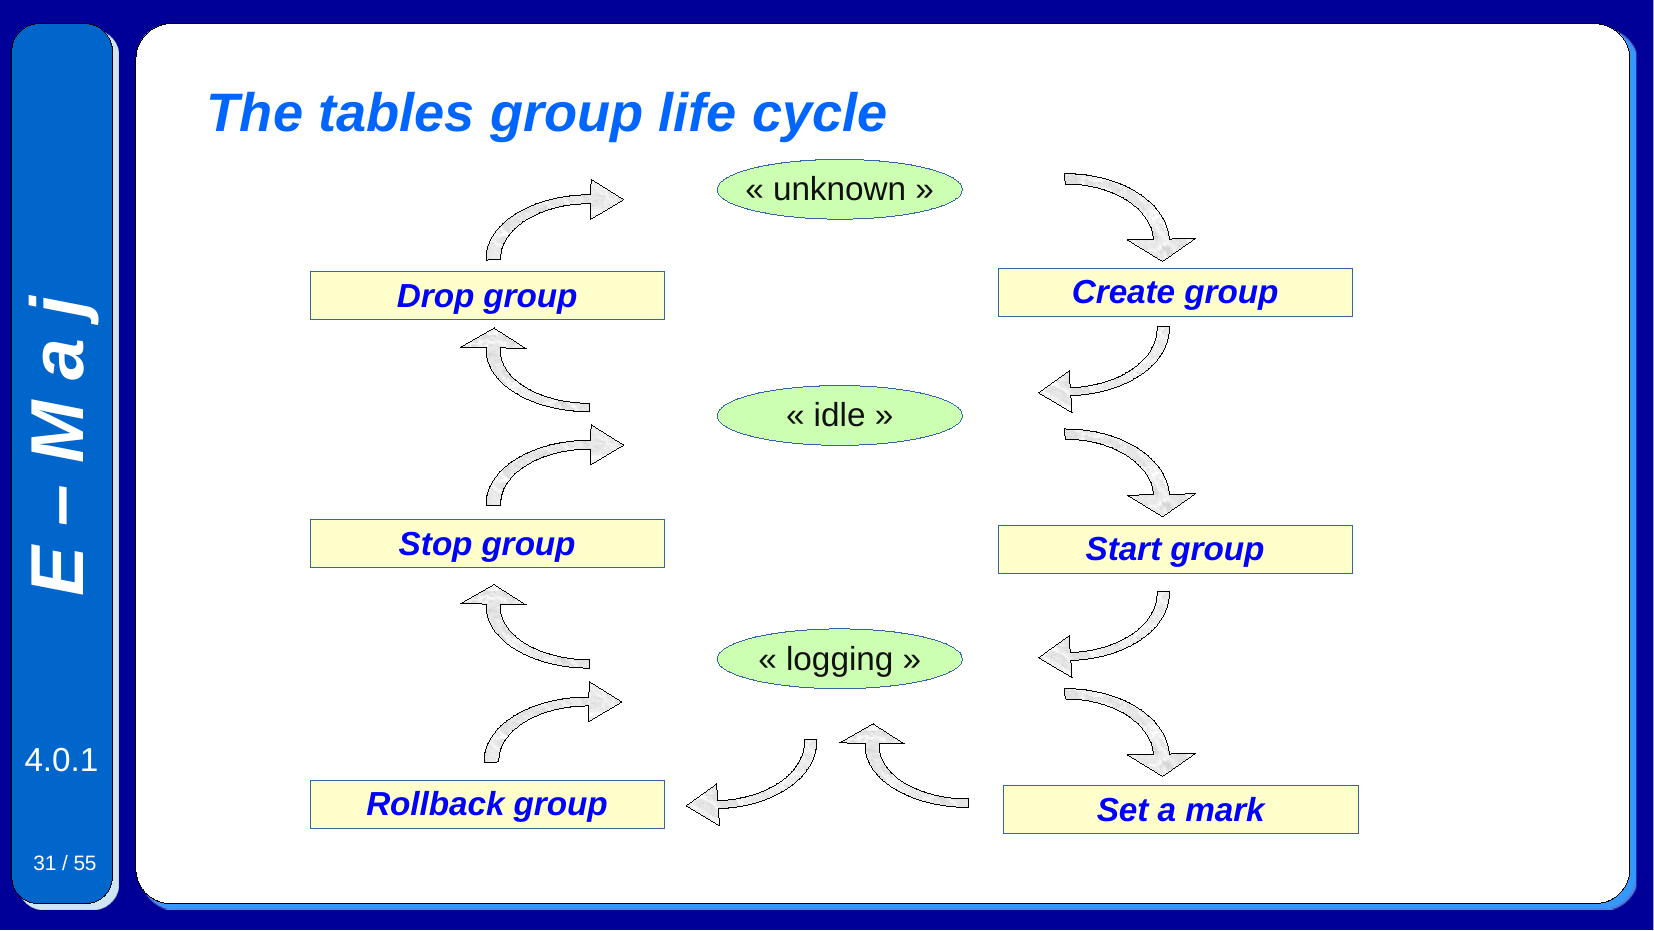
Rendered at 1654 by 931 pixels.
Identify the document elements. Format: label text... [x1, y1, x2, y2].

title The tables group life cycle [206, 34, 1593, 191]
text_box « idle » [717, 385, 963, 446]
text_box [1064, 173, 1196, 262]
text_box Start group [998, 525, 1353, 574]
text_box « logging » [717, 628, 963, 689]
text_box [686, 739, 817, 826]
text_box [839, 723, 969, 808]
text_box [1038, 591, 1170, 678]
text_box Create group [998, 268, 1353, 317]
text_box [484, 681, 622, 763]
text_box Stop group [310, 519, 665, 568]
text_box Drop group [310, 271, 665, 320]
text_box [1064, 428, 1196, 517]
text_box [460, 584, 590, 669]
text_box [486, 424, 624, 506]
text_box « unknown » [717, 159, 963, 220]
text_box [460, 327, 590, 412]
text_box [486, 179, 624, 261]
text_box [1038, 326, 1170, 413]
text_box Set a mark [1003, 785, 1359, 834]
text_box Rollback group [310, 780, 665, 829]
text_box [1064, 688, 1196, 777]
